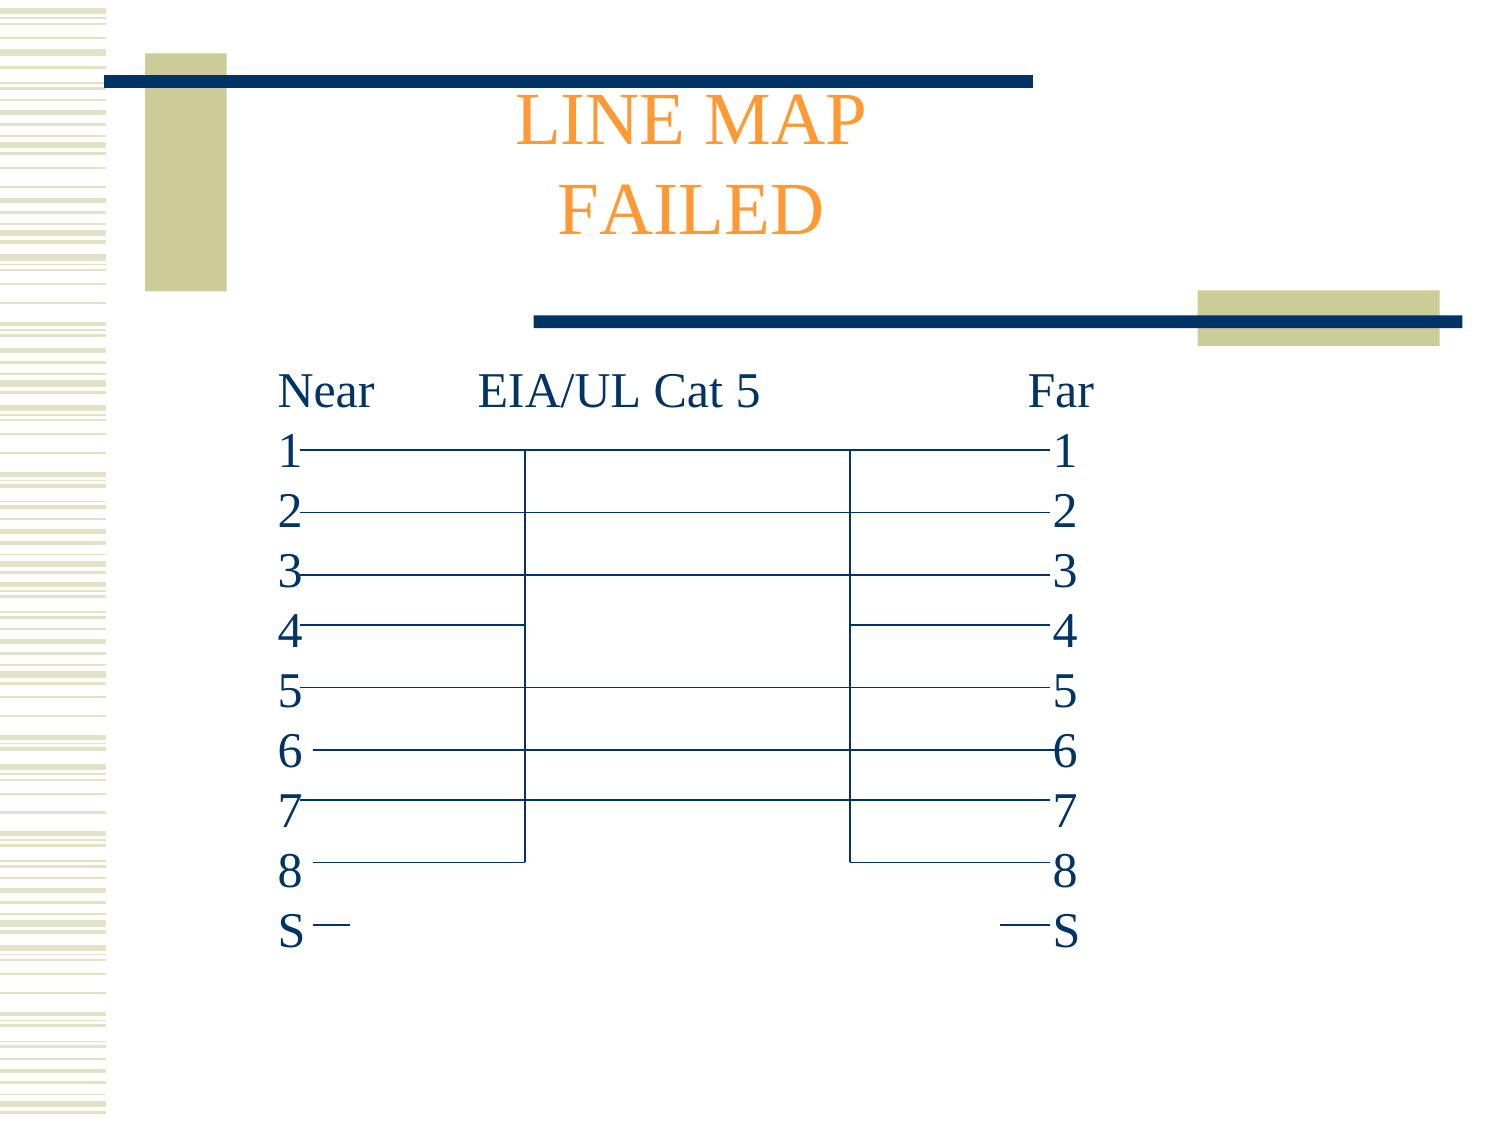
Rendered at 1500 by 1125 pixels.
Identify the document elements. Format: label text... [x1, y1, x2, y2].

text_box LINE MAP FAILED [500, 62, 883, 258]
text_box Near EIA/UL Cat 5 Far 1 1 2 2 3 3 4 4 5 5 6 6 7 7 8 8 S S [262, 349, 1110, 966]
